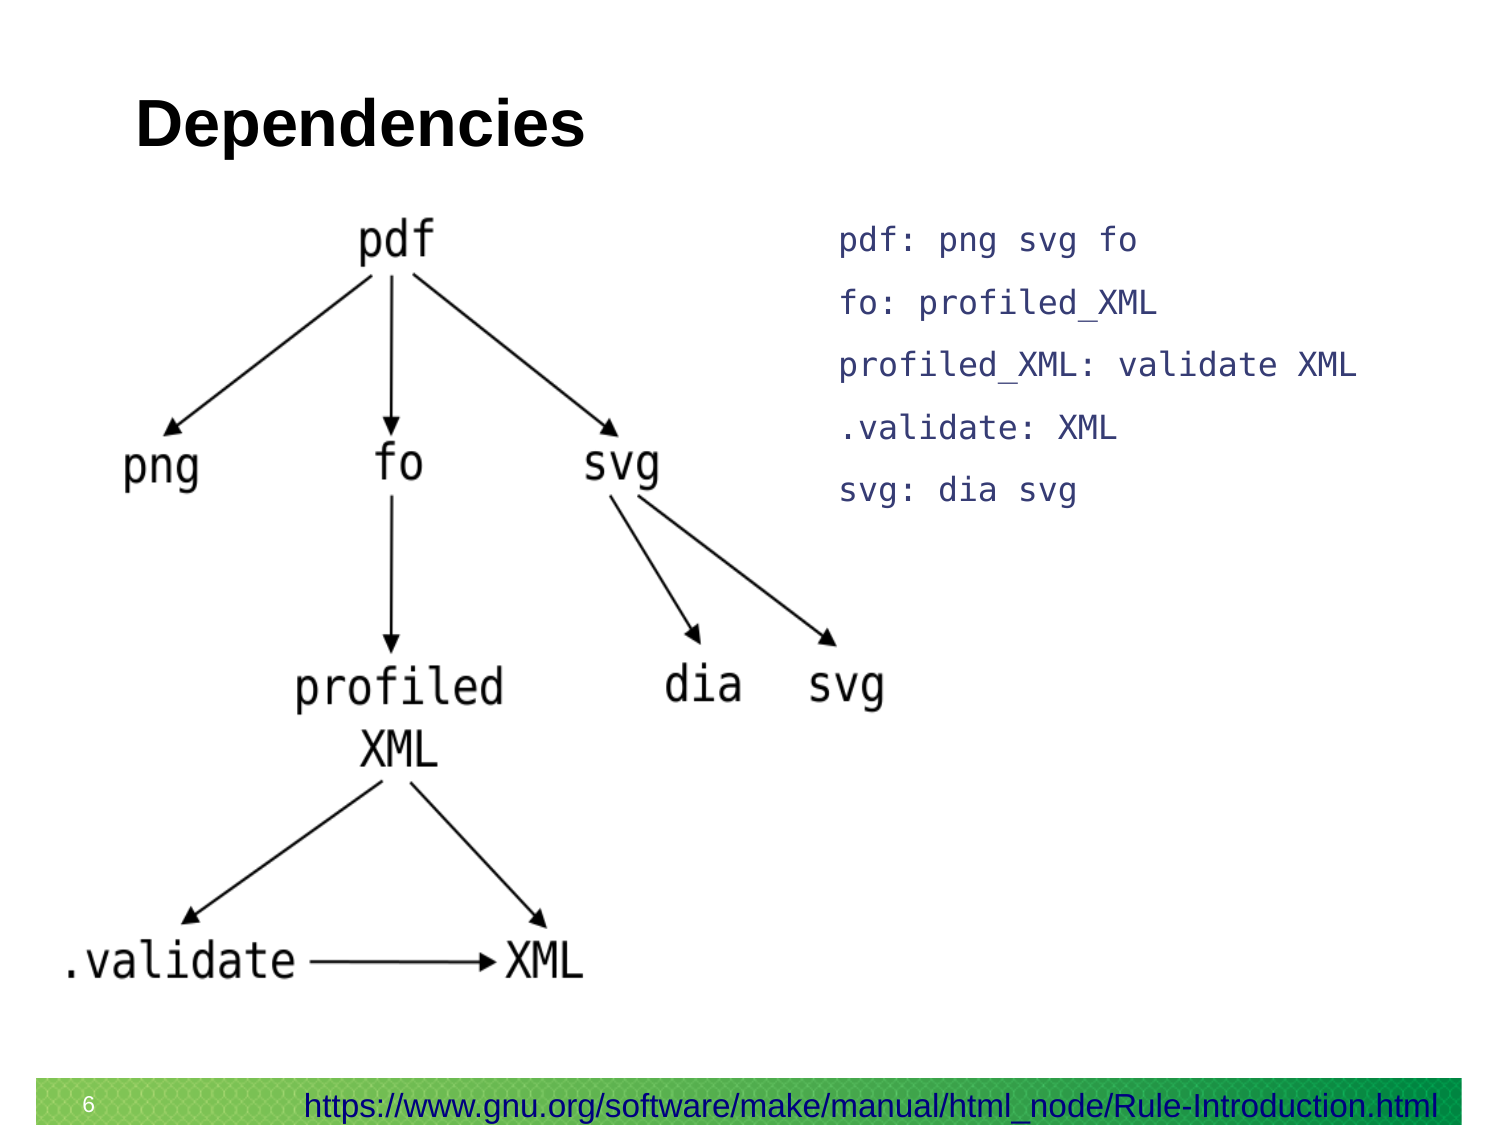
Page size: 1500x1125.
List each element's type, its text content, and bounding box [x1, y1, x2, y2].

picture [36, 1078, 1462, 1125]
picture [58, 203, 886, 991]
text_box https://www.gnu.org/software/make/manual/html_node/Rule-Introduction.html [289, 1080, 1456, 1125]
title Dependencies [135, 41, 1372, 204]
list pdf: png svg fo fo: profiled_XML profiled_XML: validate XML .validate: XML svg: dia svg [886, 221, 1456, 978]
